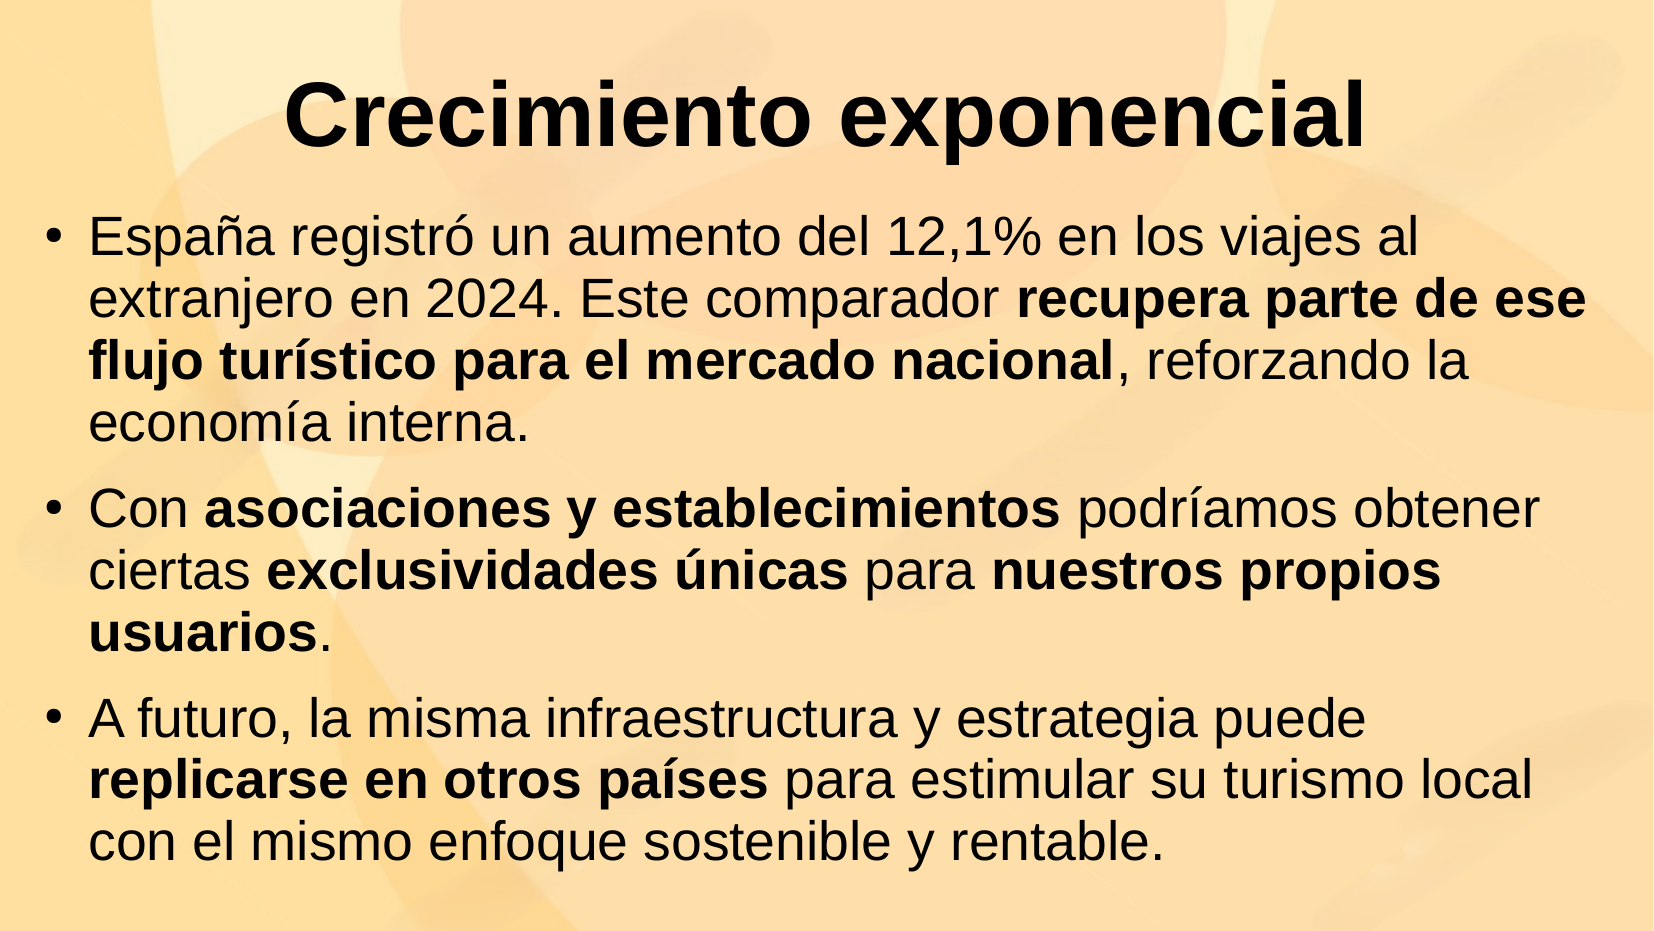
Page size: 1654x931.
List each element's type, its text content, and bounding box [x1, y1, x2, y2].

list España registró un aumento del 12,1% en los viajes al extranjero en 2024. Este comparador recupera parte de ese flujo turístico para el mercado nacional, reforzando la economía interna. Con asociaciones y establecimientos podríamos obtener ciertas exclusividades únicas para nuestros propios usuarios. A futuro, la misma infraestructura y estrategia puede replicarse en otros países para estimular su turismo local con el mismo enfoque sostenible y rentable. [29, 205, 1601, 875]
title Crecimiento exponencial [82, 37, 1571, 193]
picture [0, 0, 1654, 931]
